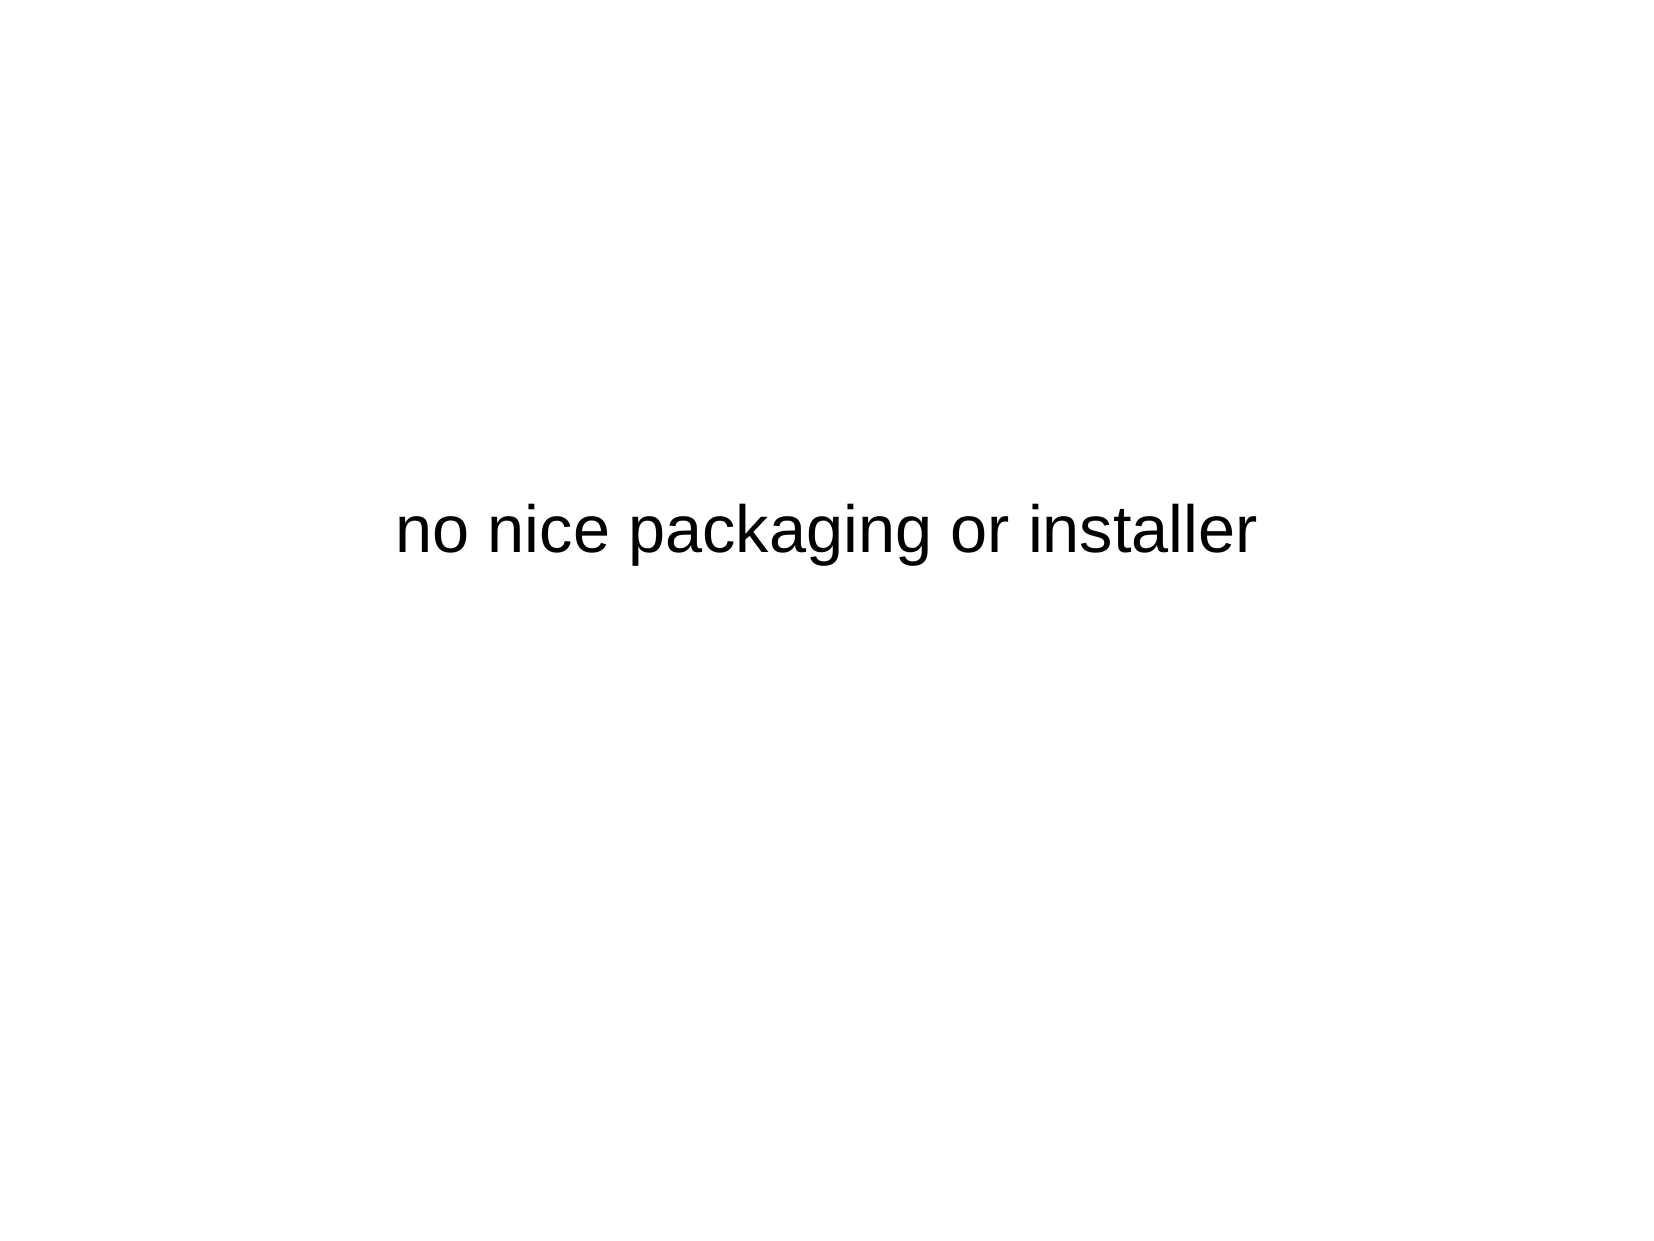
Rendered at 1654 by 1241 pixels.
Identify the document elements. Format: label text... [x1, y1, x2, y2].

subtitle no nice packaging or installer [82, 49, 1571, 1010]
